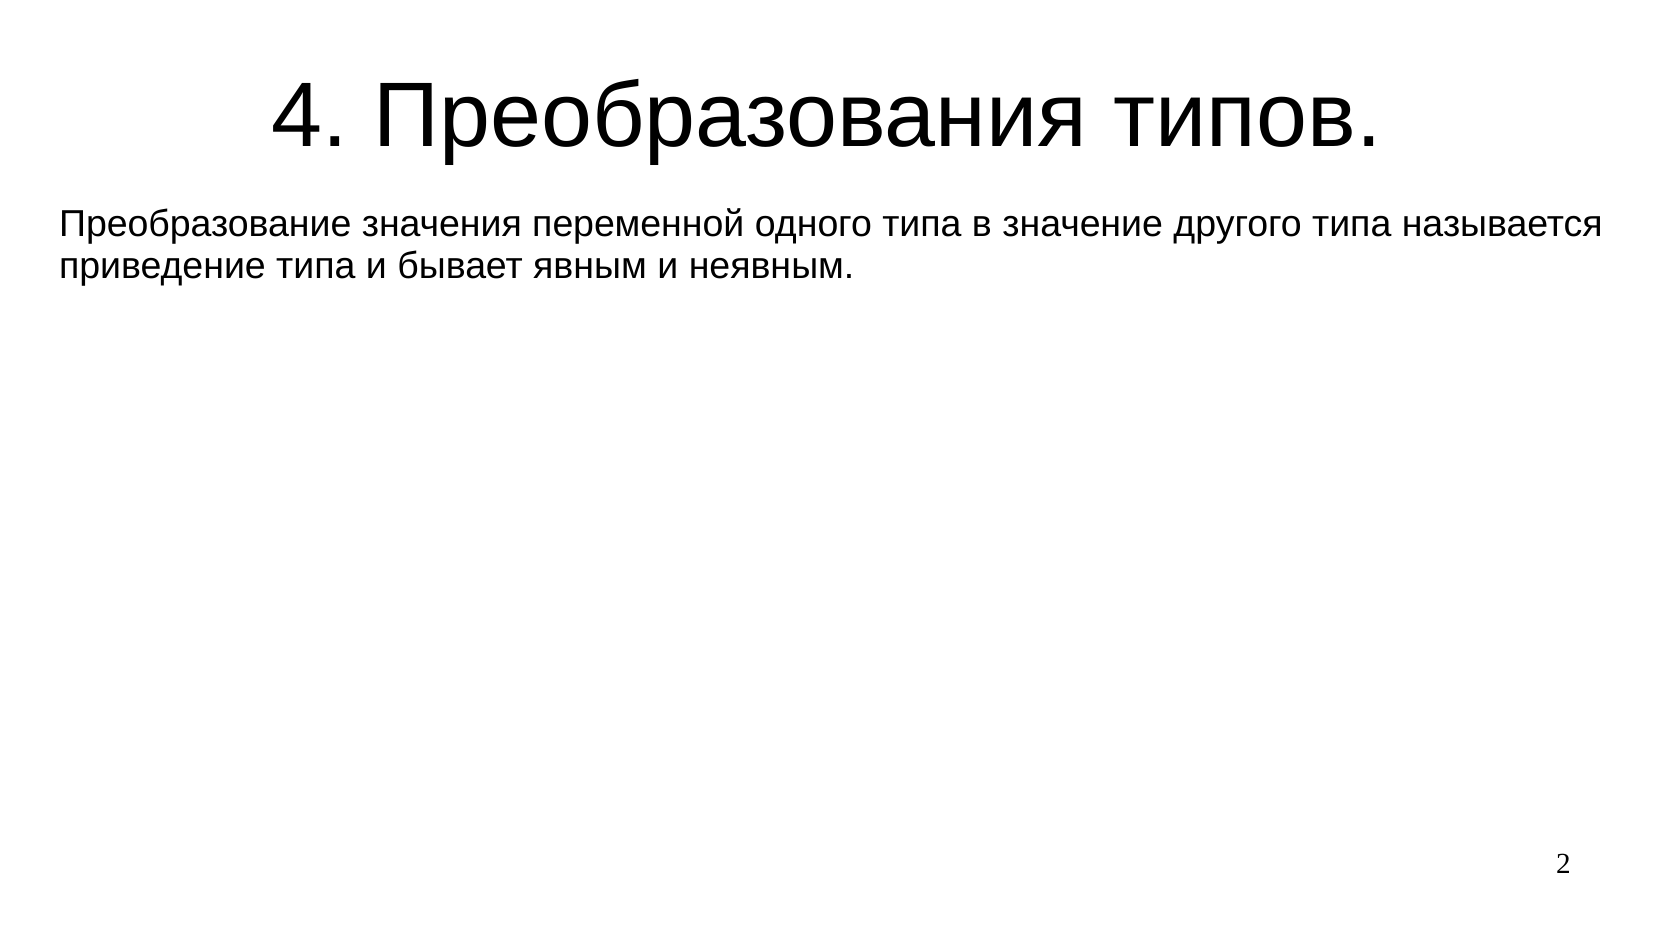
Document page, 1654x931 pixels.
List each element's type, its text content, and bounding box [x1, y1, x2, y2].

title 4. Преобразования типов. [82, 37, 1571, 193]
text_box Преобразование значения переменной одного типа в значение другого типа называется приведение типа и бывает явным и неявным. [44, 195, 1619, 294]
